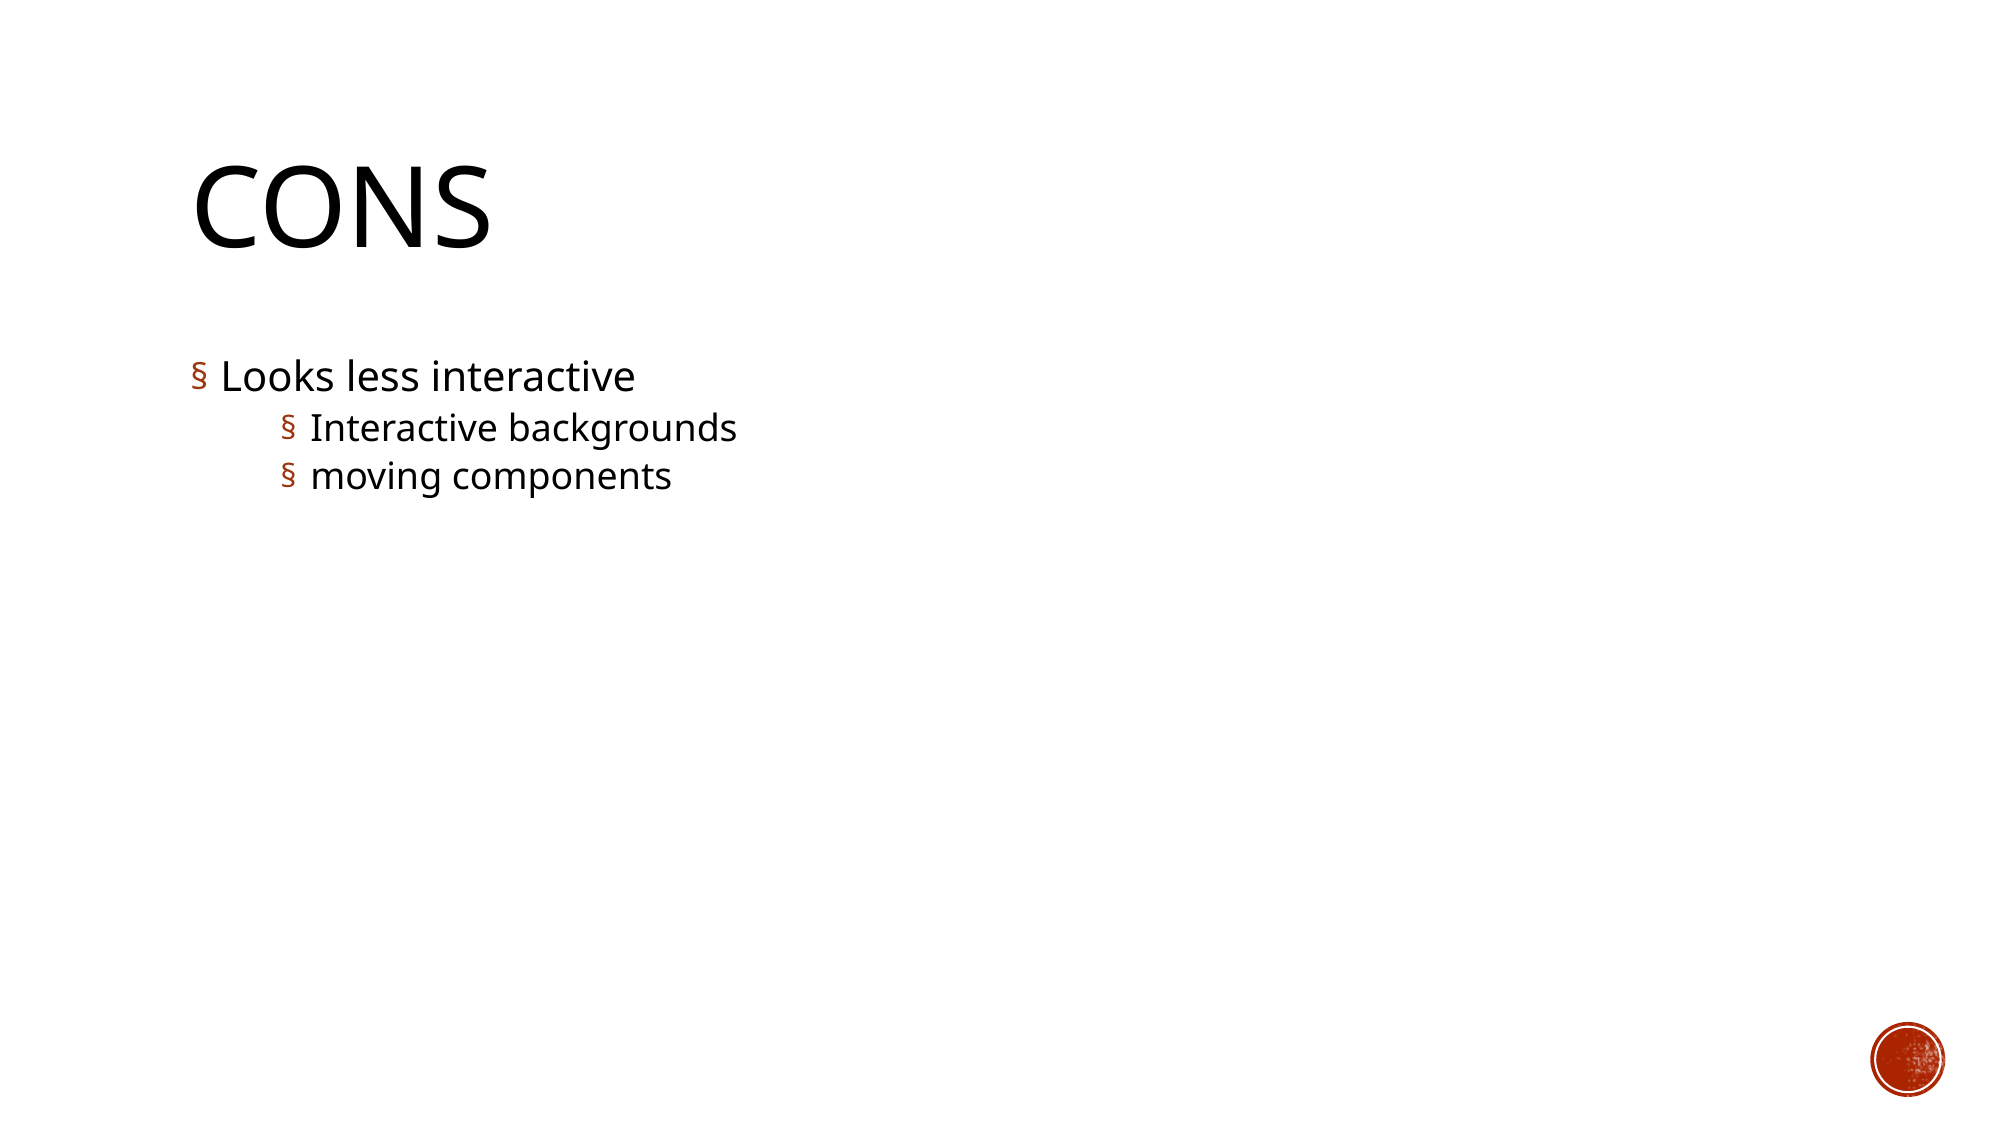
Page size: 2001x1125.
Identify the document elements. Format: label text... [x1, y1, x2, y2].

list Looks less interactive Interactive backgrounds moving components [175, 348, 1826, 1013]
title cons [175, 79, 1826, 344]
